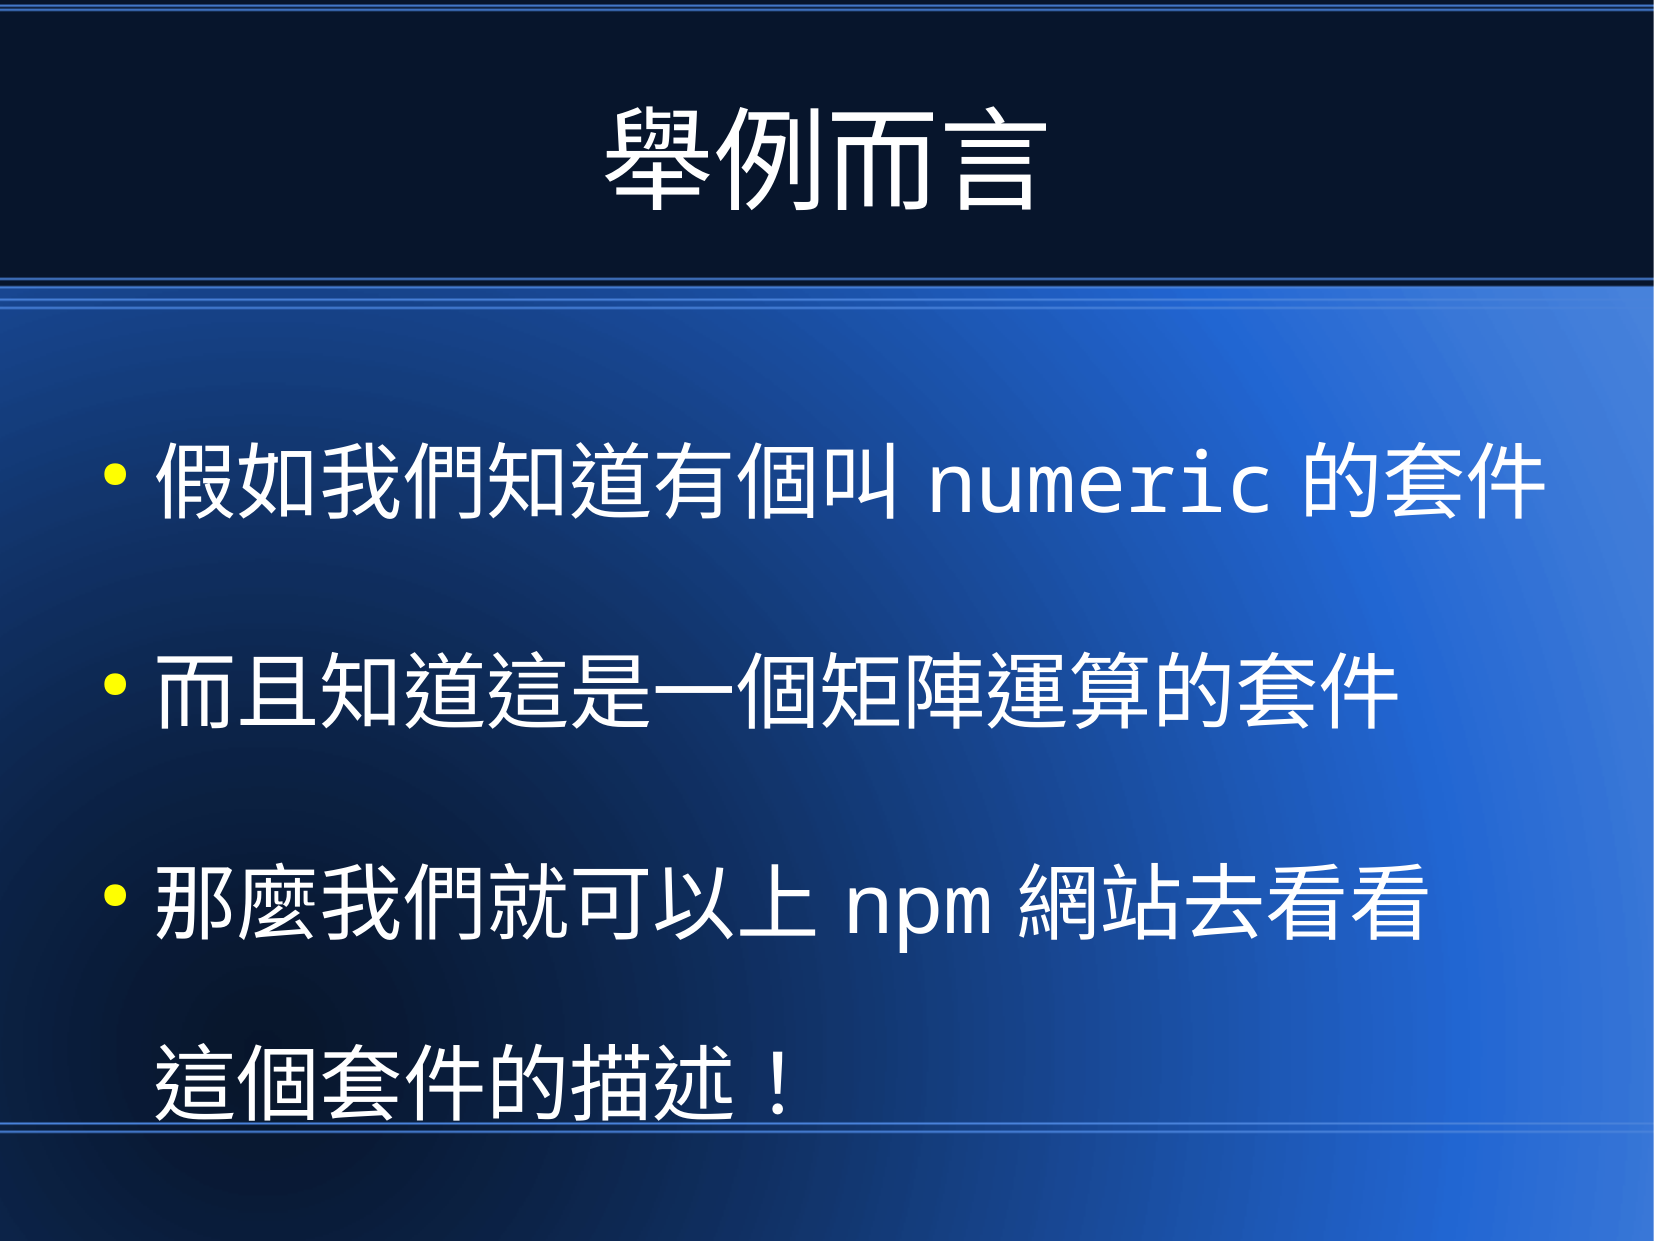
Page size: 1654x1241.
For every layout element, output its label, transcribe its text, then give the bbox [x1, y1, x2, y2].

picture [0, 0, 1654, 1241]
title 舉例而言 [82, 49, 1571, 257]
list 假如我們知道有個叫numeric的套件 而且知道這是一個矩陣運算的套件 那麼我們就可以上npm網站去看看 這個套件的描述！ [82, 355, 1571, 1241]
